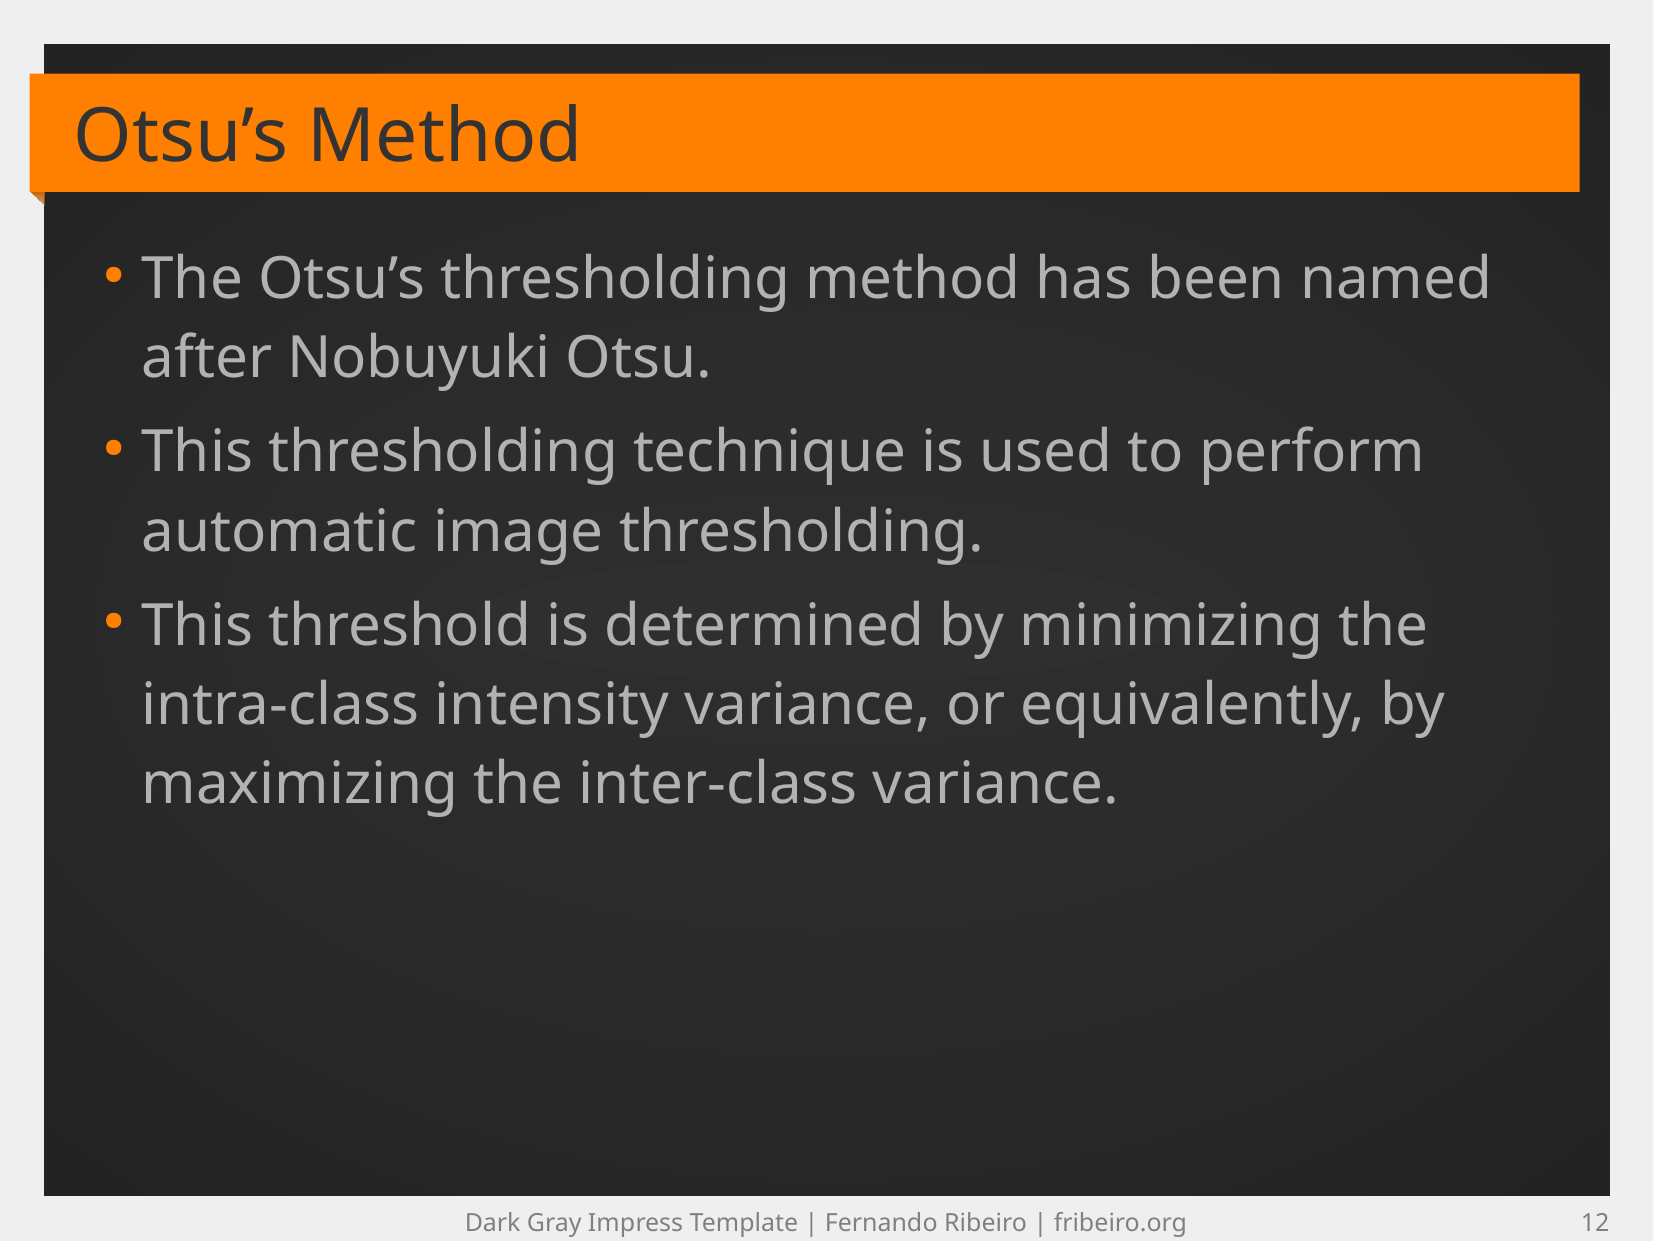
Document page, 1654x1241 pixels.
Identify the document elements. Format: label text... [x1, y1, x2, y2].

title Otsu’s Method [73, 73, 1565, 192]
list The Otsu’s thresholding method has been named after Nobuyuki Otsu. This thresholding technique is used to perform automatic image thresholding. This threshold is determined by minimizing the intra-class intensity variance, or equivalently, by maximizing the inter-class variance. [73, 236, 1580, 1167]
